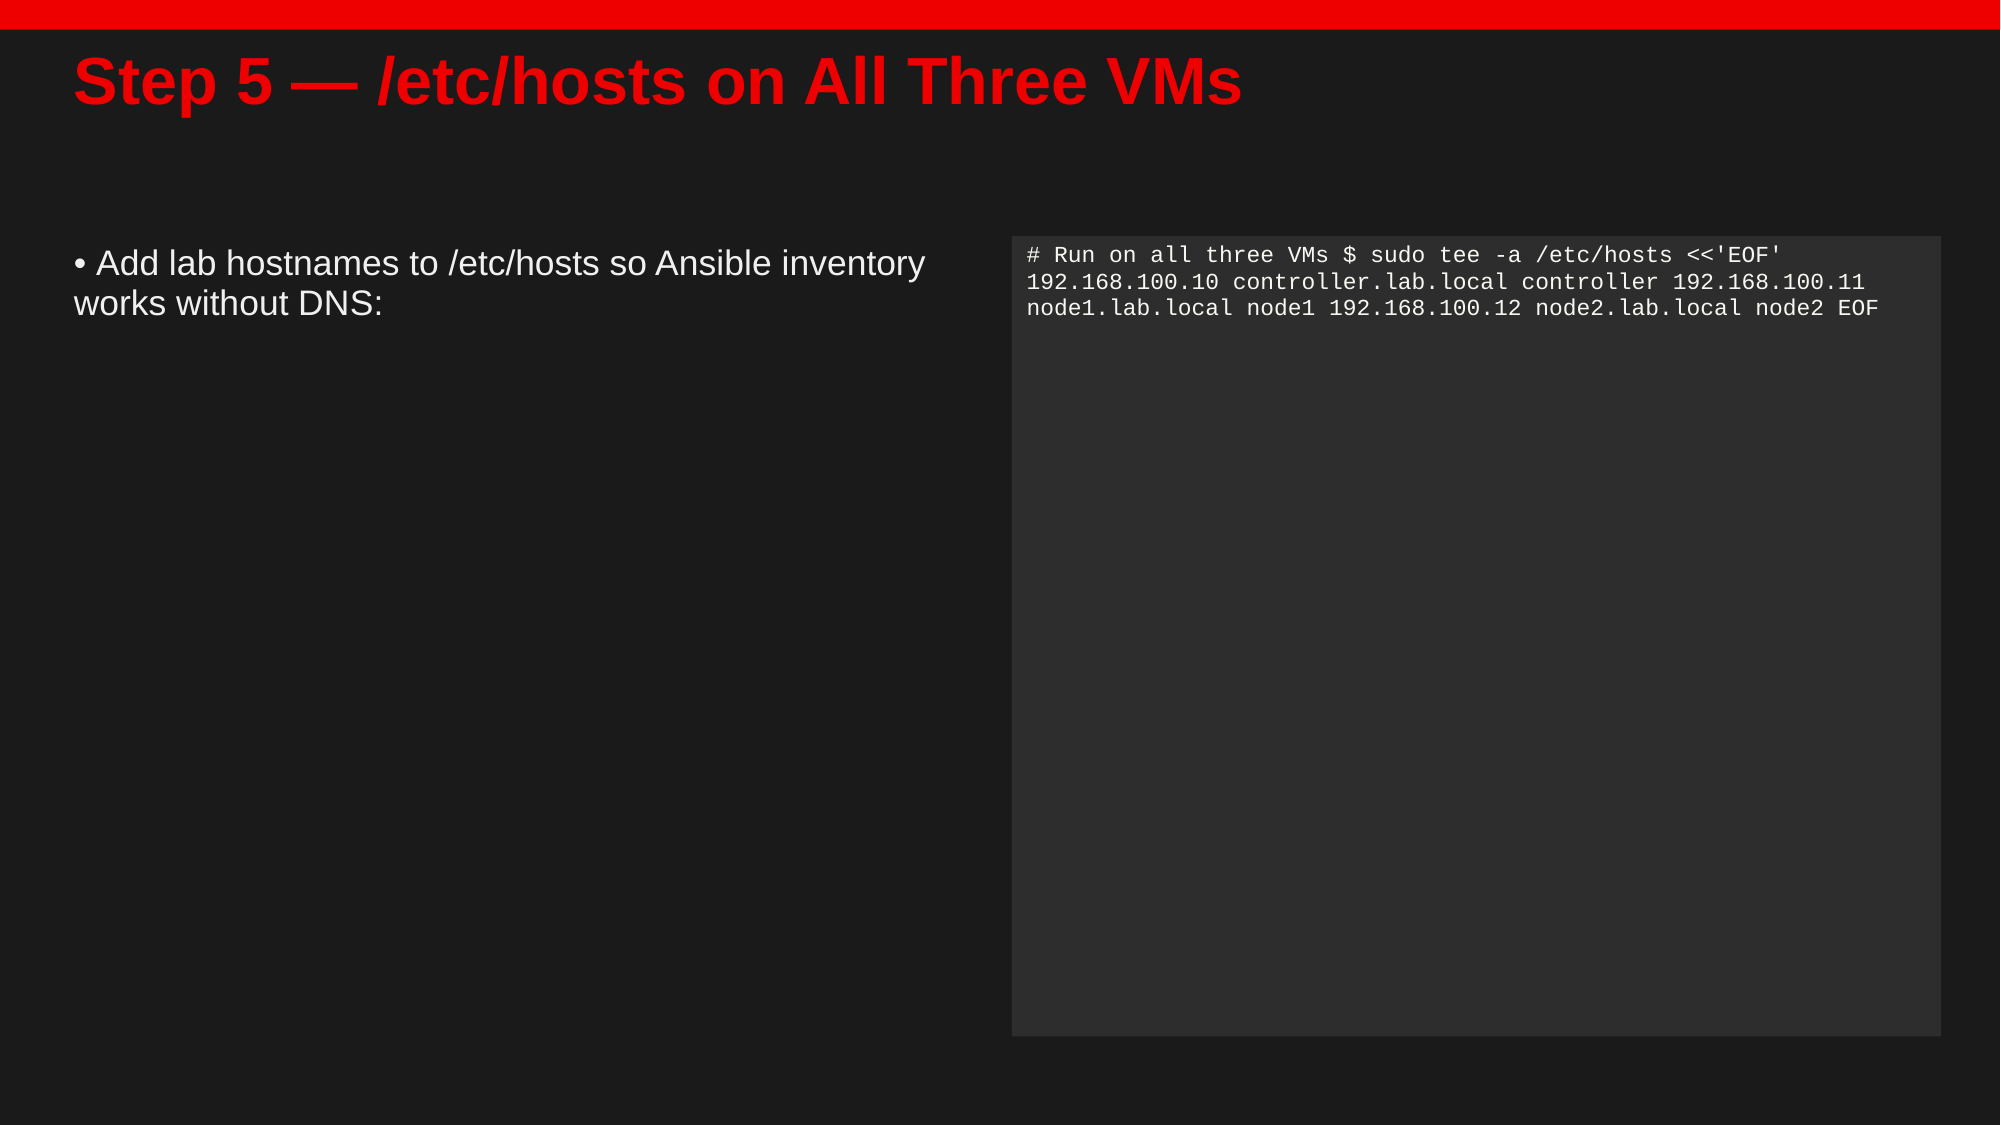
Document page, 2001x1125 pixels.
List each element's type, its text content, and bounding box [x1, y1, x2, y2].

text_box # Run on all three VMs $ sudo tee -a /etc/hosts <<'EOF' 192.168.100.10 controller.lab.local controller 192.168.100.11 node1.lab.local node1 192.168.100.12 node2.lab.local node2 EOF [1011, 236, 1942, 1037]
text_box Step 5 — /etc/hosts on All Three VMs [59, 36, 1942, 208]
text_box [0, 0, 2001, 30]
text_box • Add lab hostnames to /etc/hosts so Ansible inventory works without DNS: [59, 236, 989, 1037]
